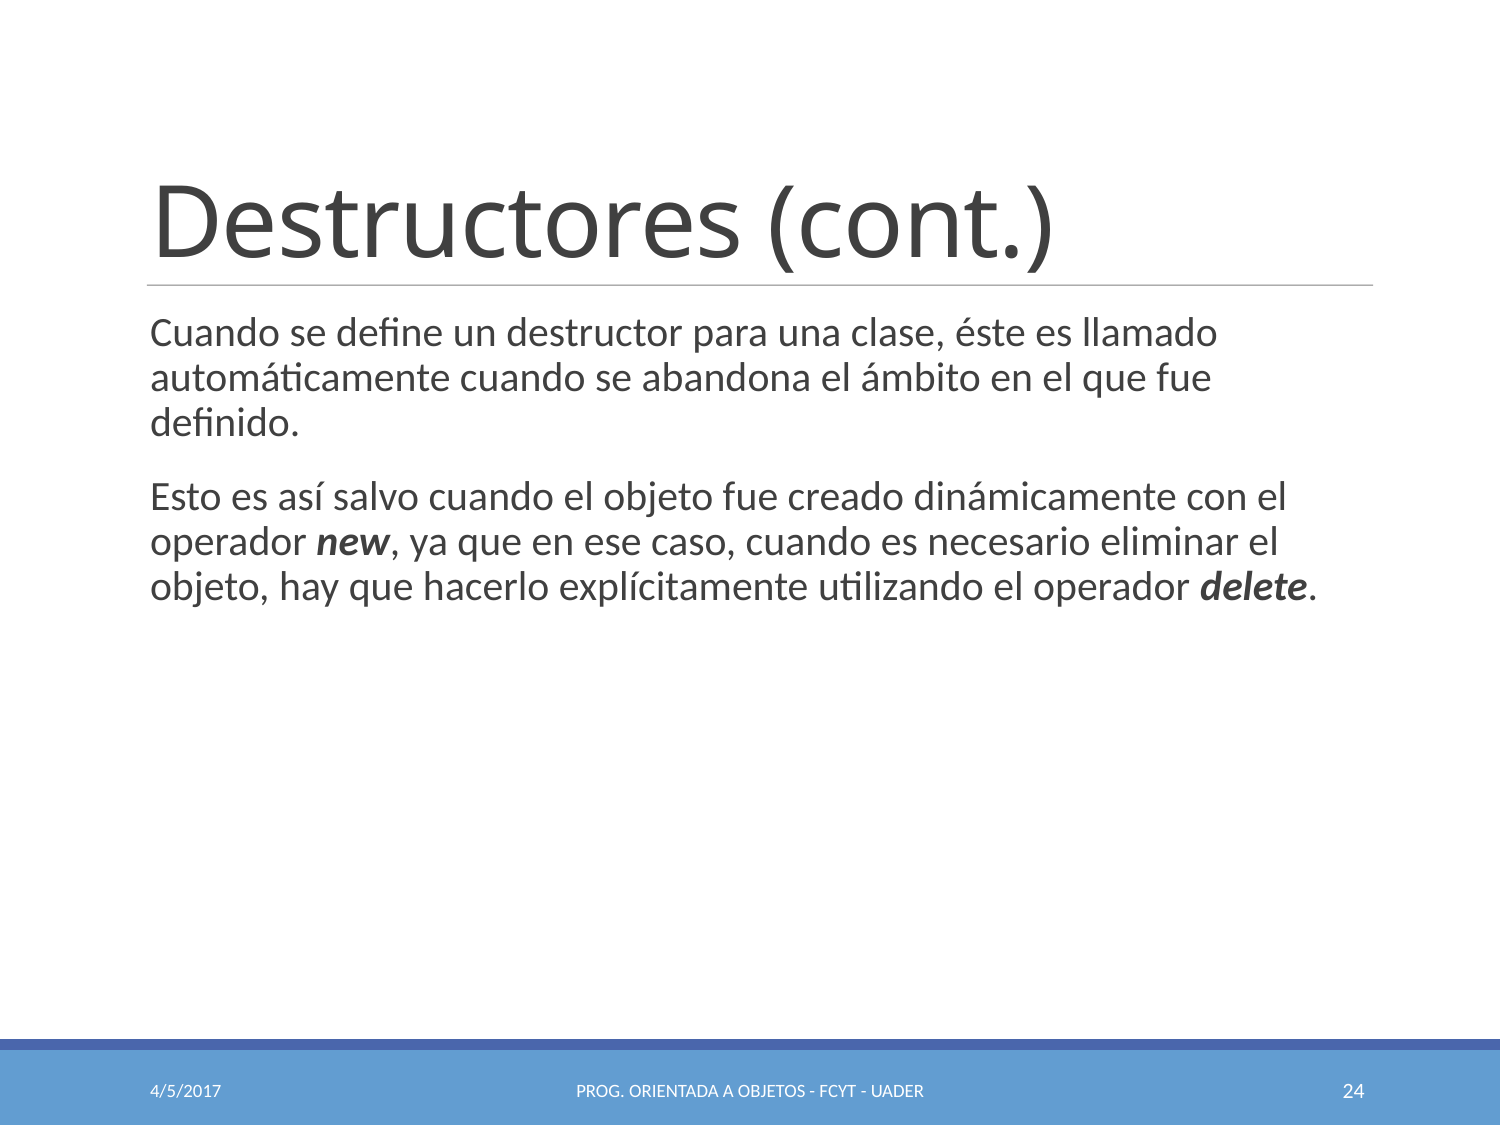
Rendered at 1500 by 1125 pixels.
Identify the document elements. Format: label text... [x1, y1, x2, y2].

footer Prog. Orientada a Objetos - FCyT - UADER [453, 1059, 1047, 1120]
slide_number <número> [1218, 1059, 1380, 1120]
slide_number 4/5/2017 [135, 1059, 440, 1120]
title Destructores (cont.) [135, 47, 1373, 285]
list Cuando se define un destructor para una clase, éste es llamado automáticamente cuando se abandona el ámbito en el que fue definido. Esto es así salvo cuando el objeto fue creado dinámicamente con el operador new, ya que en ese caso, cuando es necesario eliminar el objeto, hay que hacerlo explícitamente utilizando el operador delete. [135, 302, 1373, 963]
